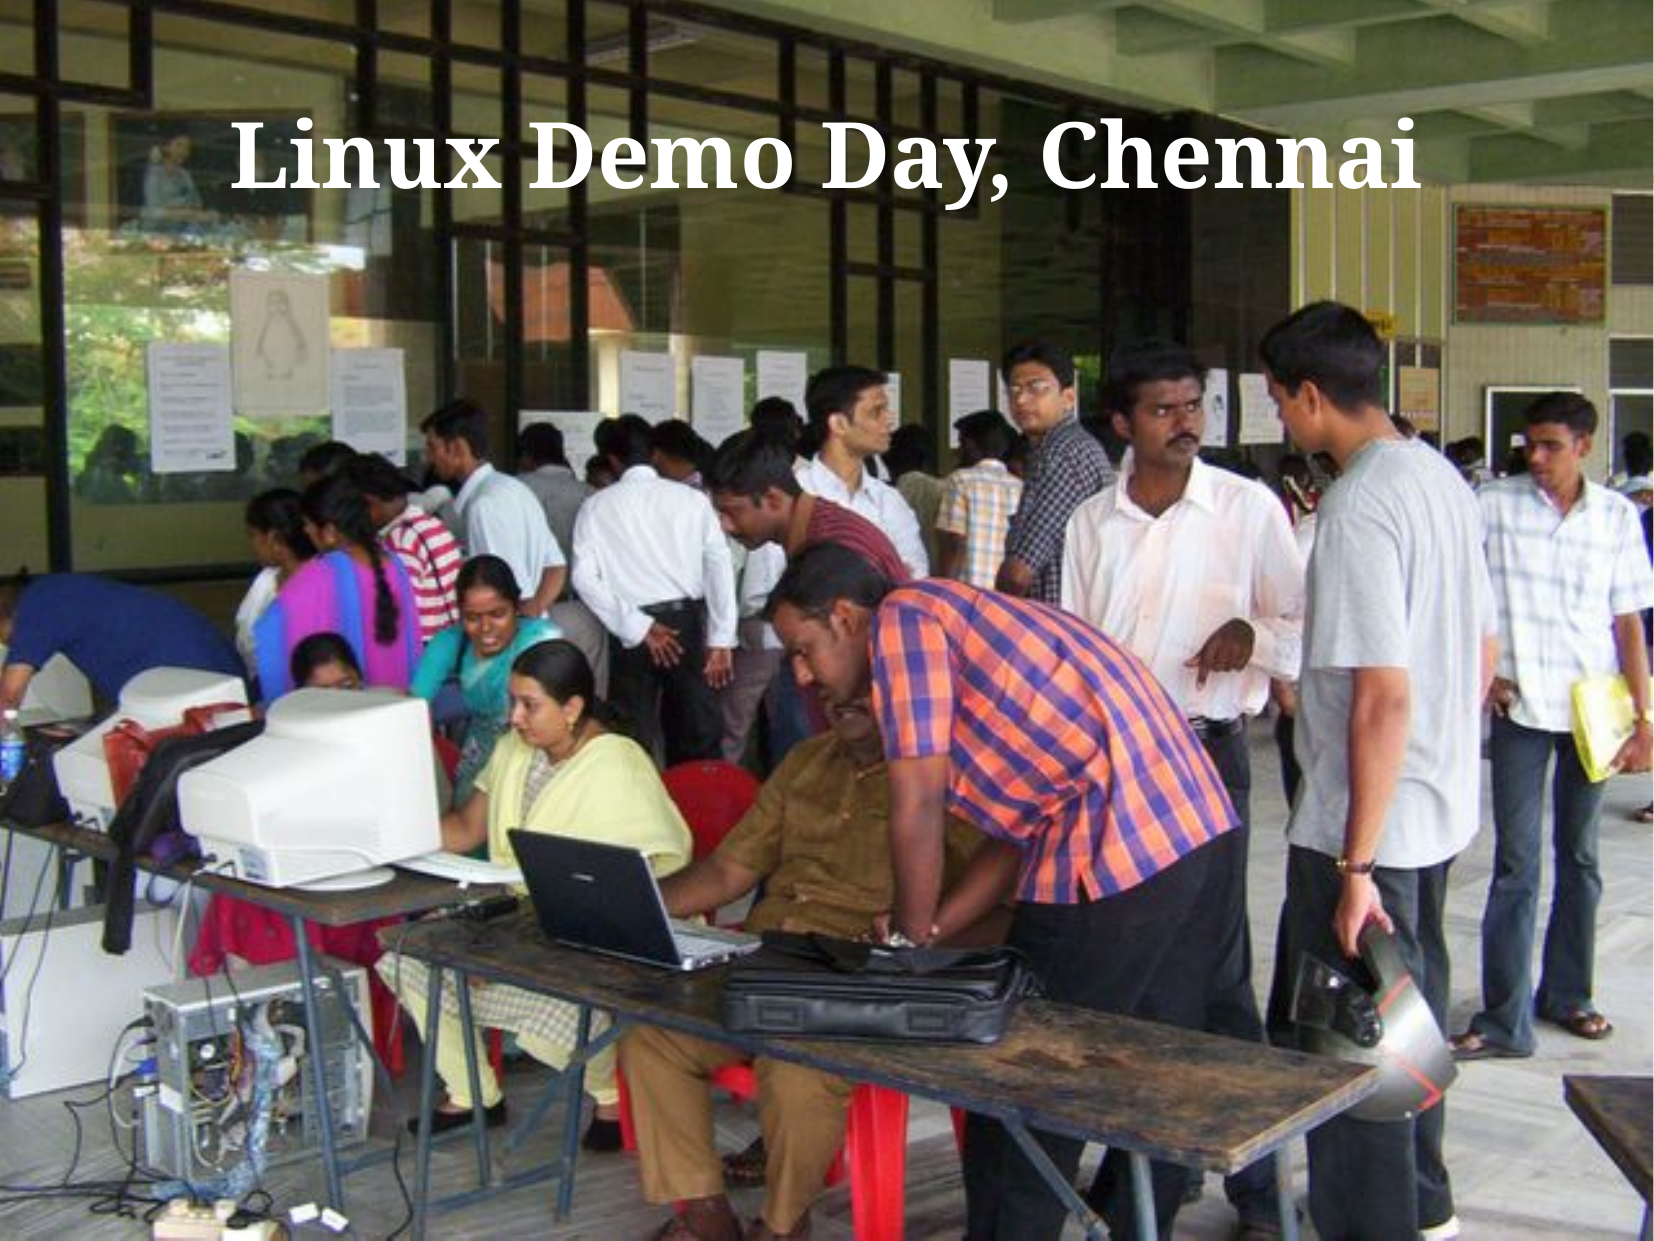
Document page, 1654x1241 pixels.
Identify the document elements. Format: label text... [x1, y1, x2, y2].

title Linux Demo Day, Chennai [82, 49, 1571, 257]
picture [0, 0, 1654, 1241]
